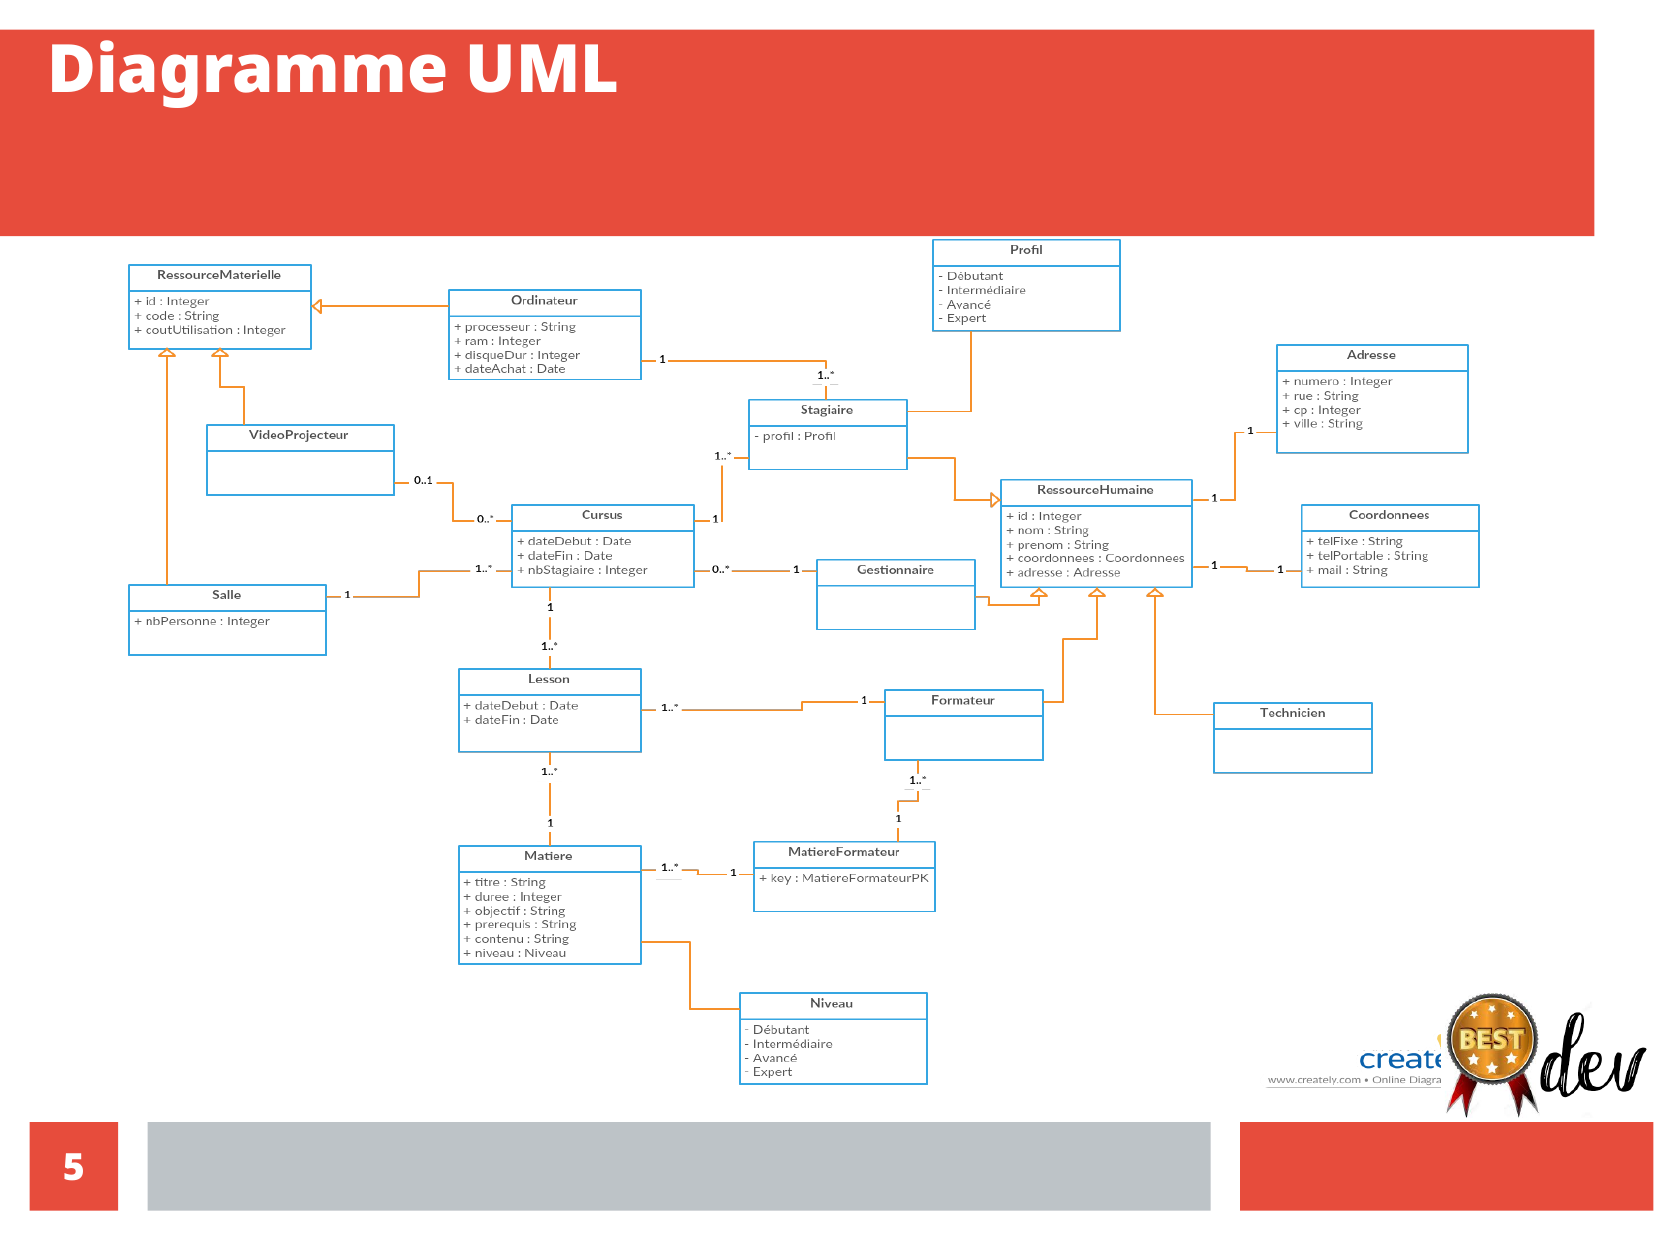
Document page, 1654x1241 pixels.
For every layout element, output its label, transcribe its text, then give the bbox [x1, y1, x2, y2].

picture [118, 230, 1649, 1118]
title Diagramme UML [47, 0, 1583, 113]
